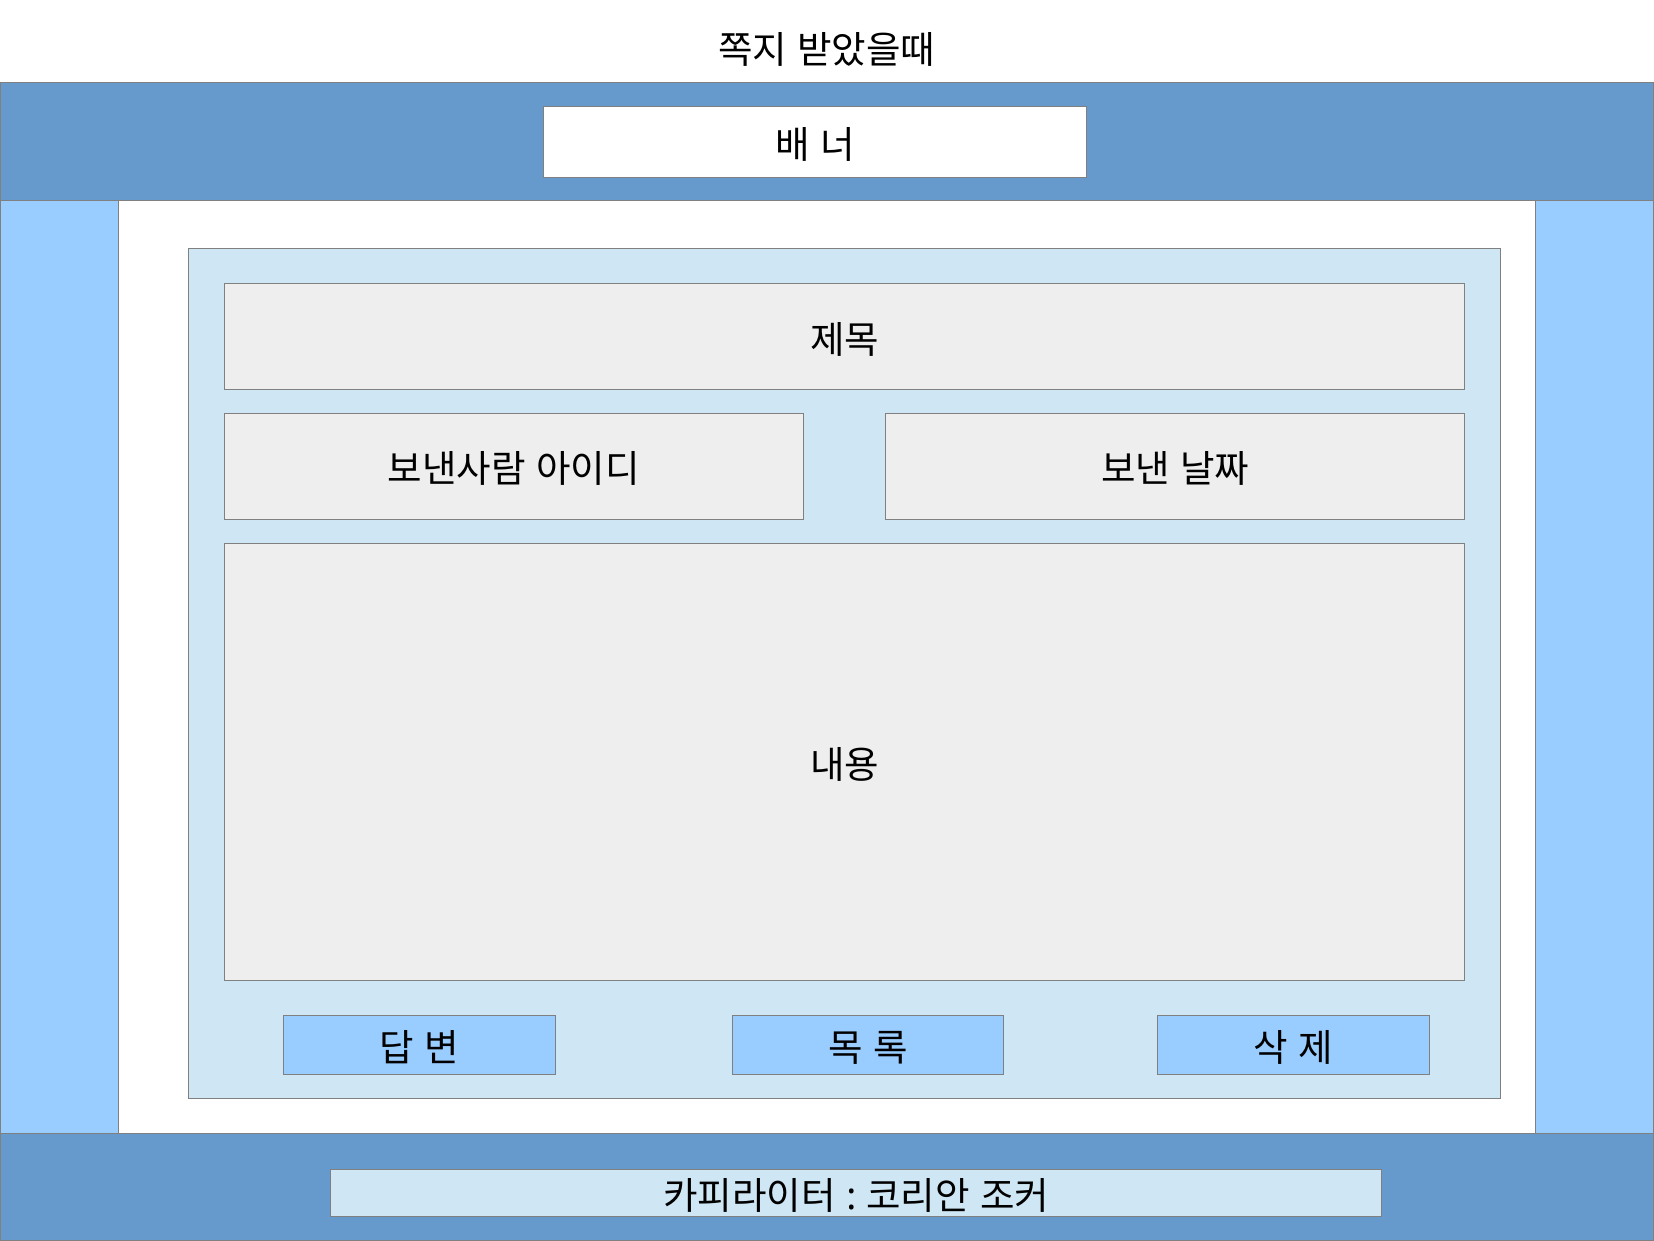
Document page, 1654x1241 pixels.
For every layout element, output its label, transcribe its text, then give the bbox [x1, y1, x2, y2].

text_box 답 변 [283, 1015, 556, 1075]
text_box 제목 [224, 283, 1465, 390]
text_box [0, 82, 1654, 1241]
text_box 보낸 날짜 [885, 413, 1465, 520]
text_box 보낸사람 아이디 [224, 413, 804, 520]
text_box 카피라이터 : 코리안 조커 [330, 1169, 1382, 1217]
text_box 배 너 [543, 106, 1087, 178]
text_box 내용 [224, 543, 1465, 981]
text_box 쪽지 받았을때 [602, 13, 1052, 71]
text_box 삭 제 [1157, 1015, 1430, 1075]
text_box 목 록 [732, 1015, 1004, 1075]
